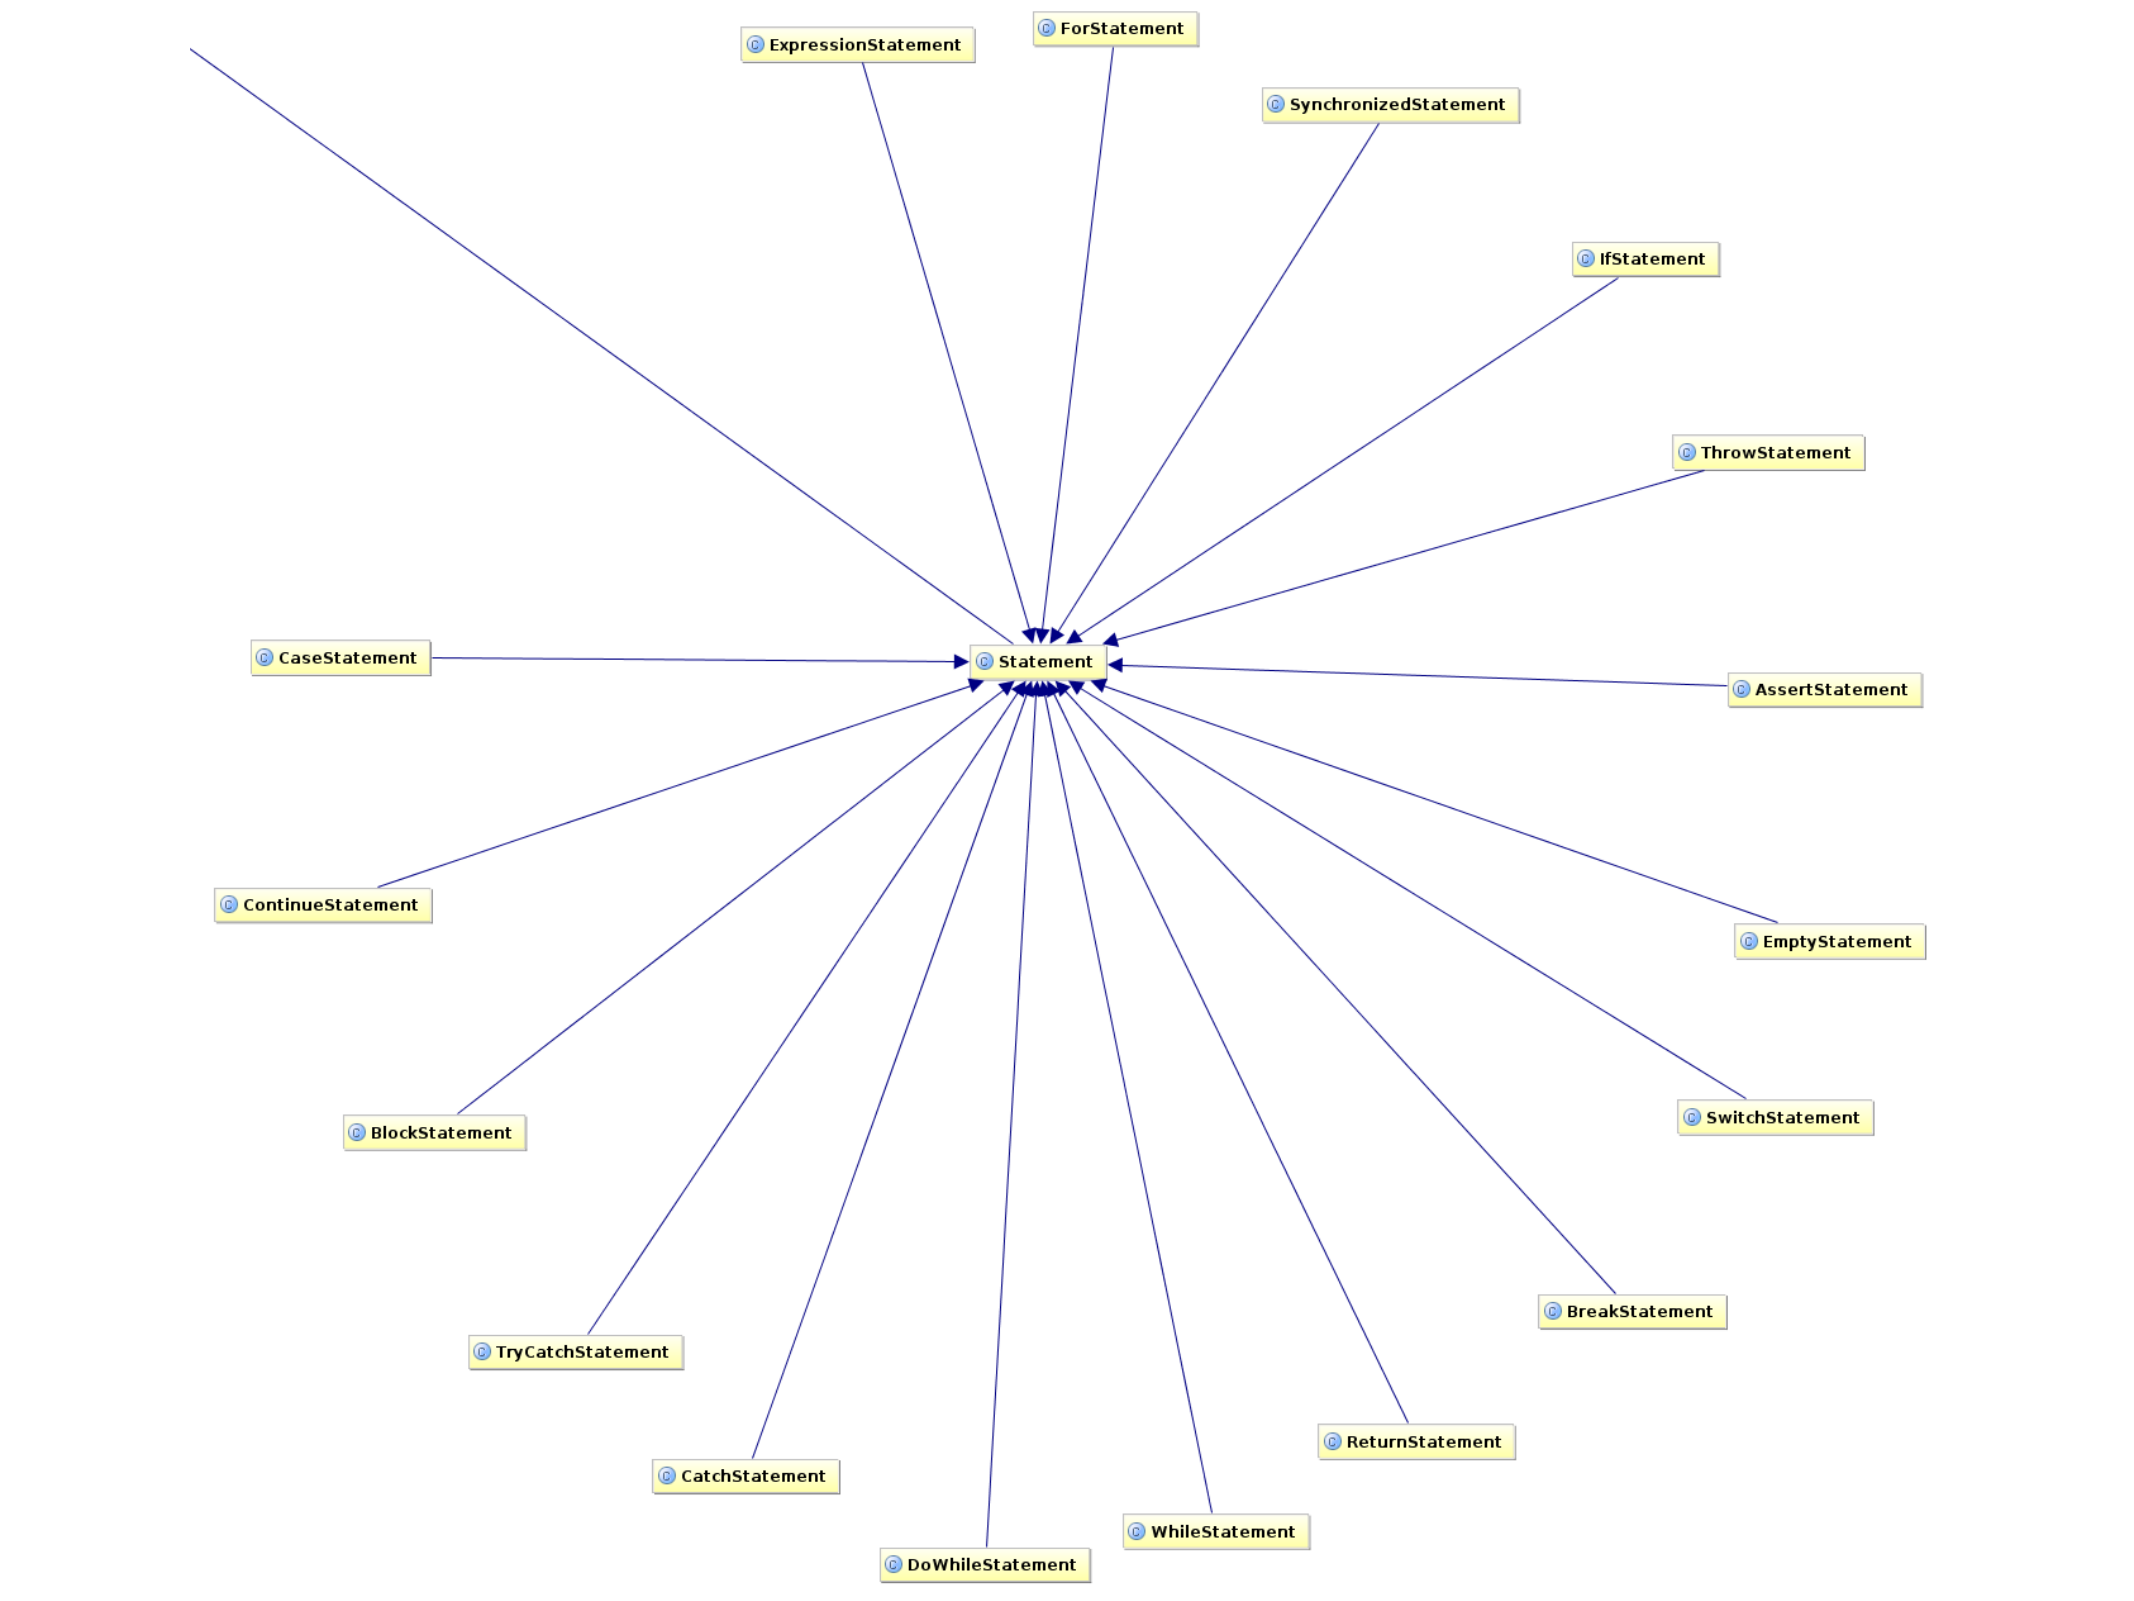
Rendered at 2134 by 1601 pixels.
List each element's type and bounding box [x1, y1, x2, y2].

picture [190, 0, 1943, 1601]
